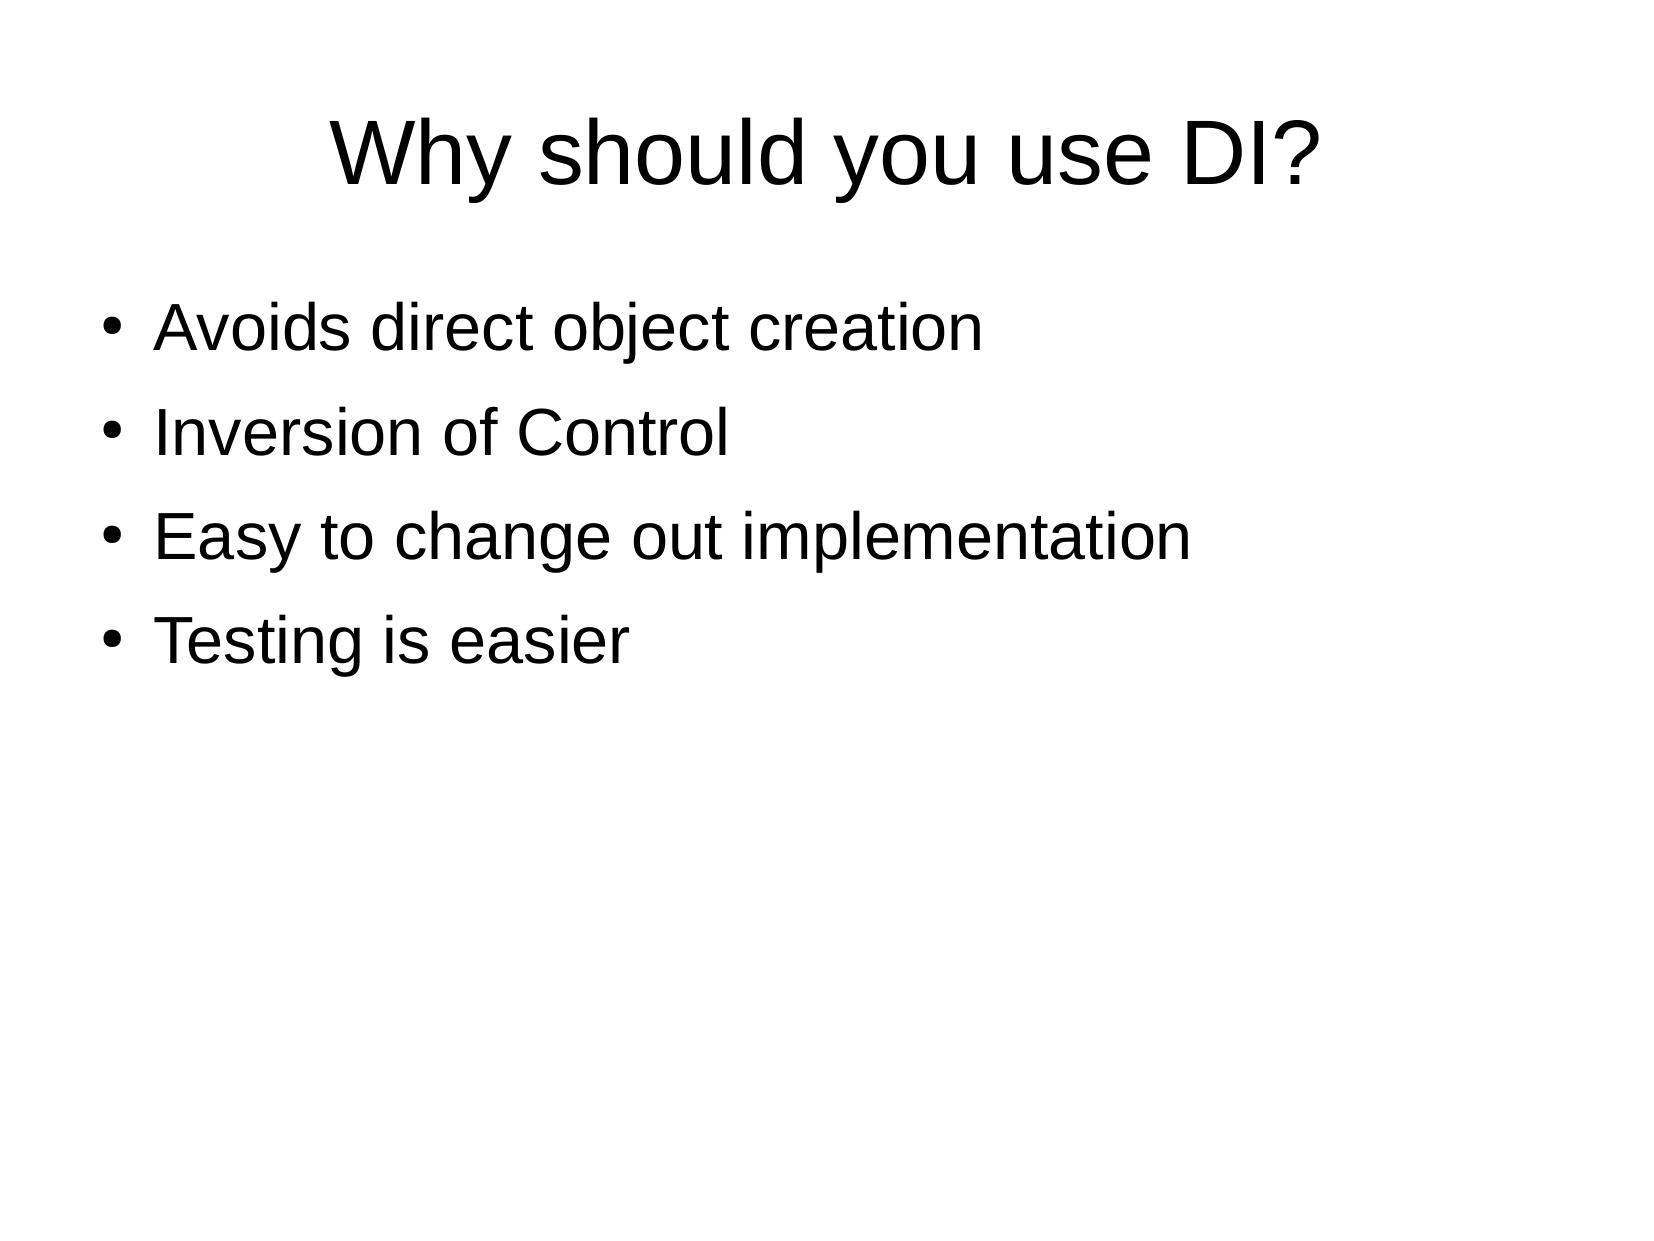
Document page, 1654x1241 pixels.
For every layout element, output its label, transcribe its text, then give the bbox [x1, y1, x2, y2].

title Why should you use DI? [82, 49, 1571, 257]
list Avoids direct object creation Inversion of Control Easy to change out implementation Testing is easier [82, 290, 1538, 1010]
